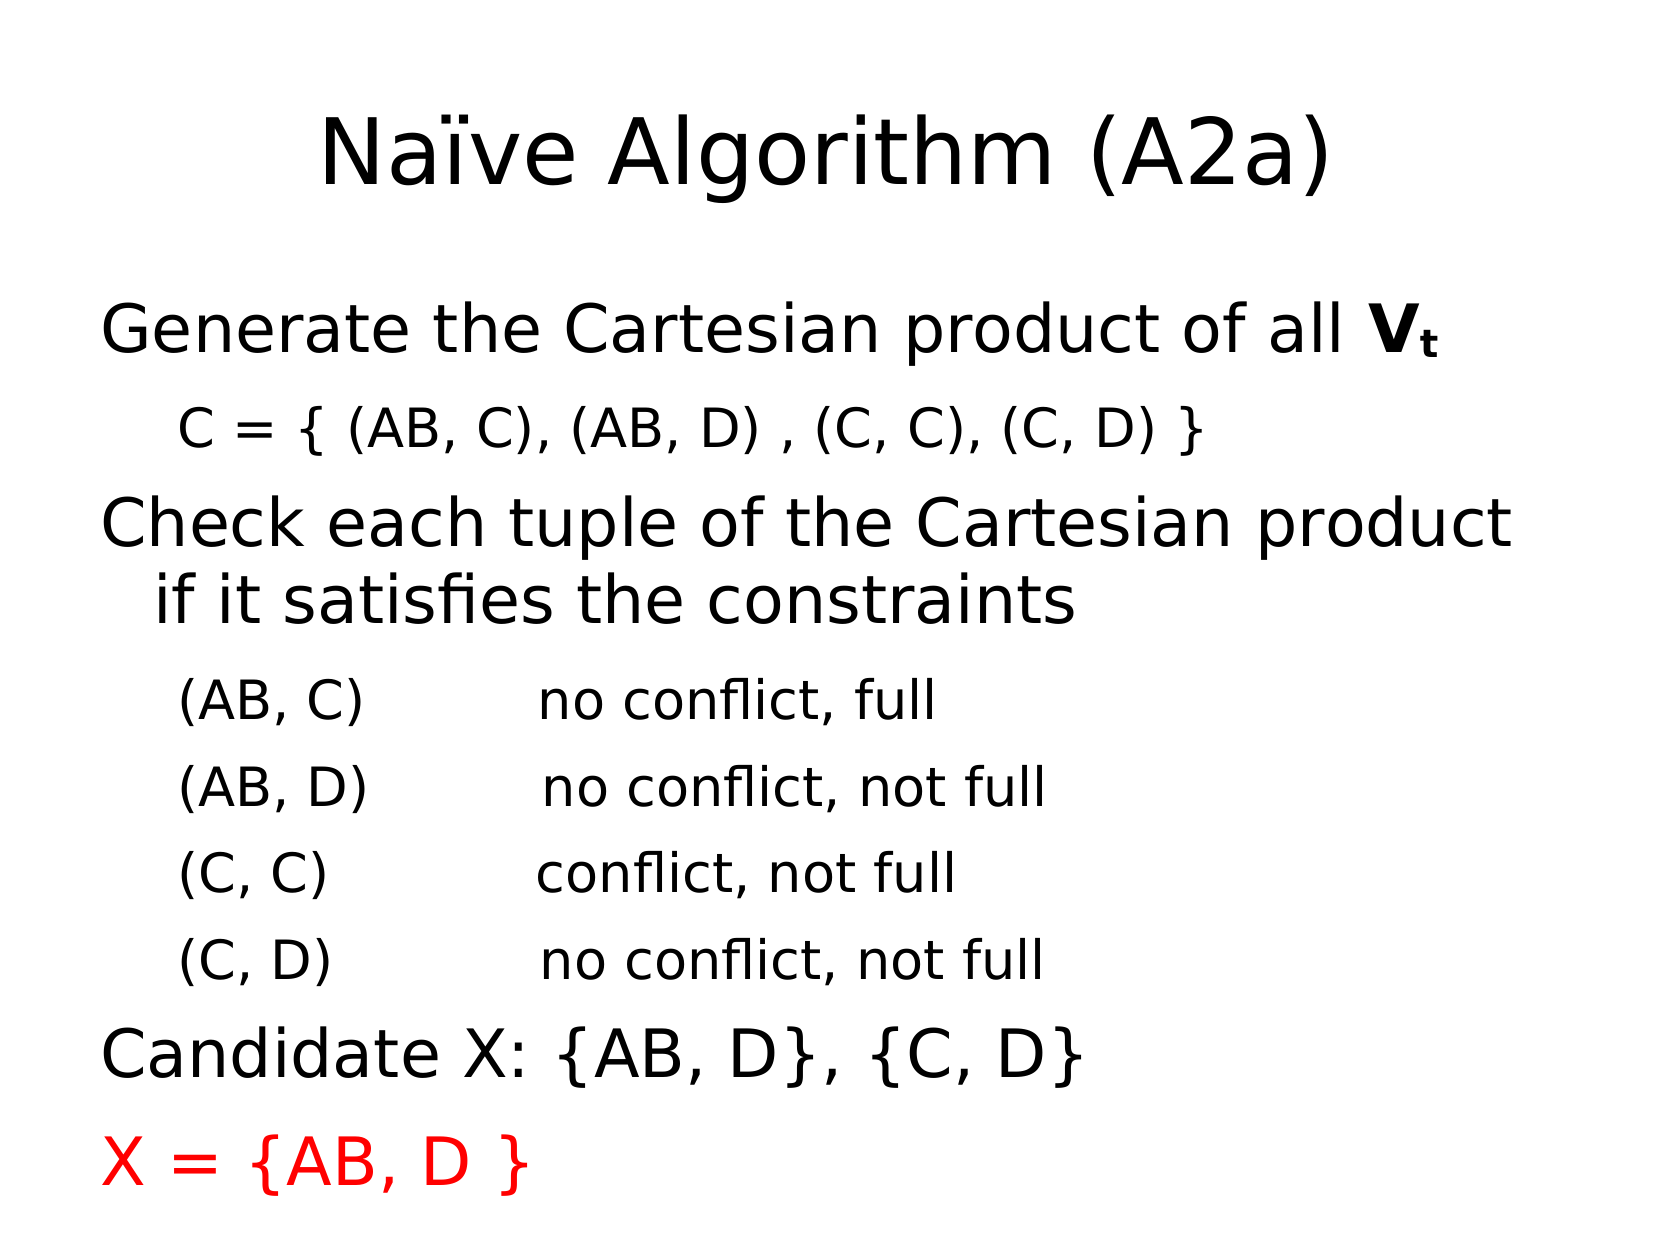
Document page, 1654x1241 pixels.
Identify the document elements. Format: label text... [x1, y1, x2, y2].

list Generate the Cartesian product of all Vt C = { (AB, C), (AB, D) , (C, C), (C, D) } Check each tuple of the Cartesian product if it satisfies the constraints (AB, C) no conflict, full (AB, D) no conflict, not full (C, C) conflict, not full (C, D) no conflict, not full Candidate X: {AB, D}, {C, D} X = {AB, D } [82, 290, 1571, 1223]
title Naïve Algorithm (A2a) [82, 49, 1571, 257]
